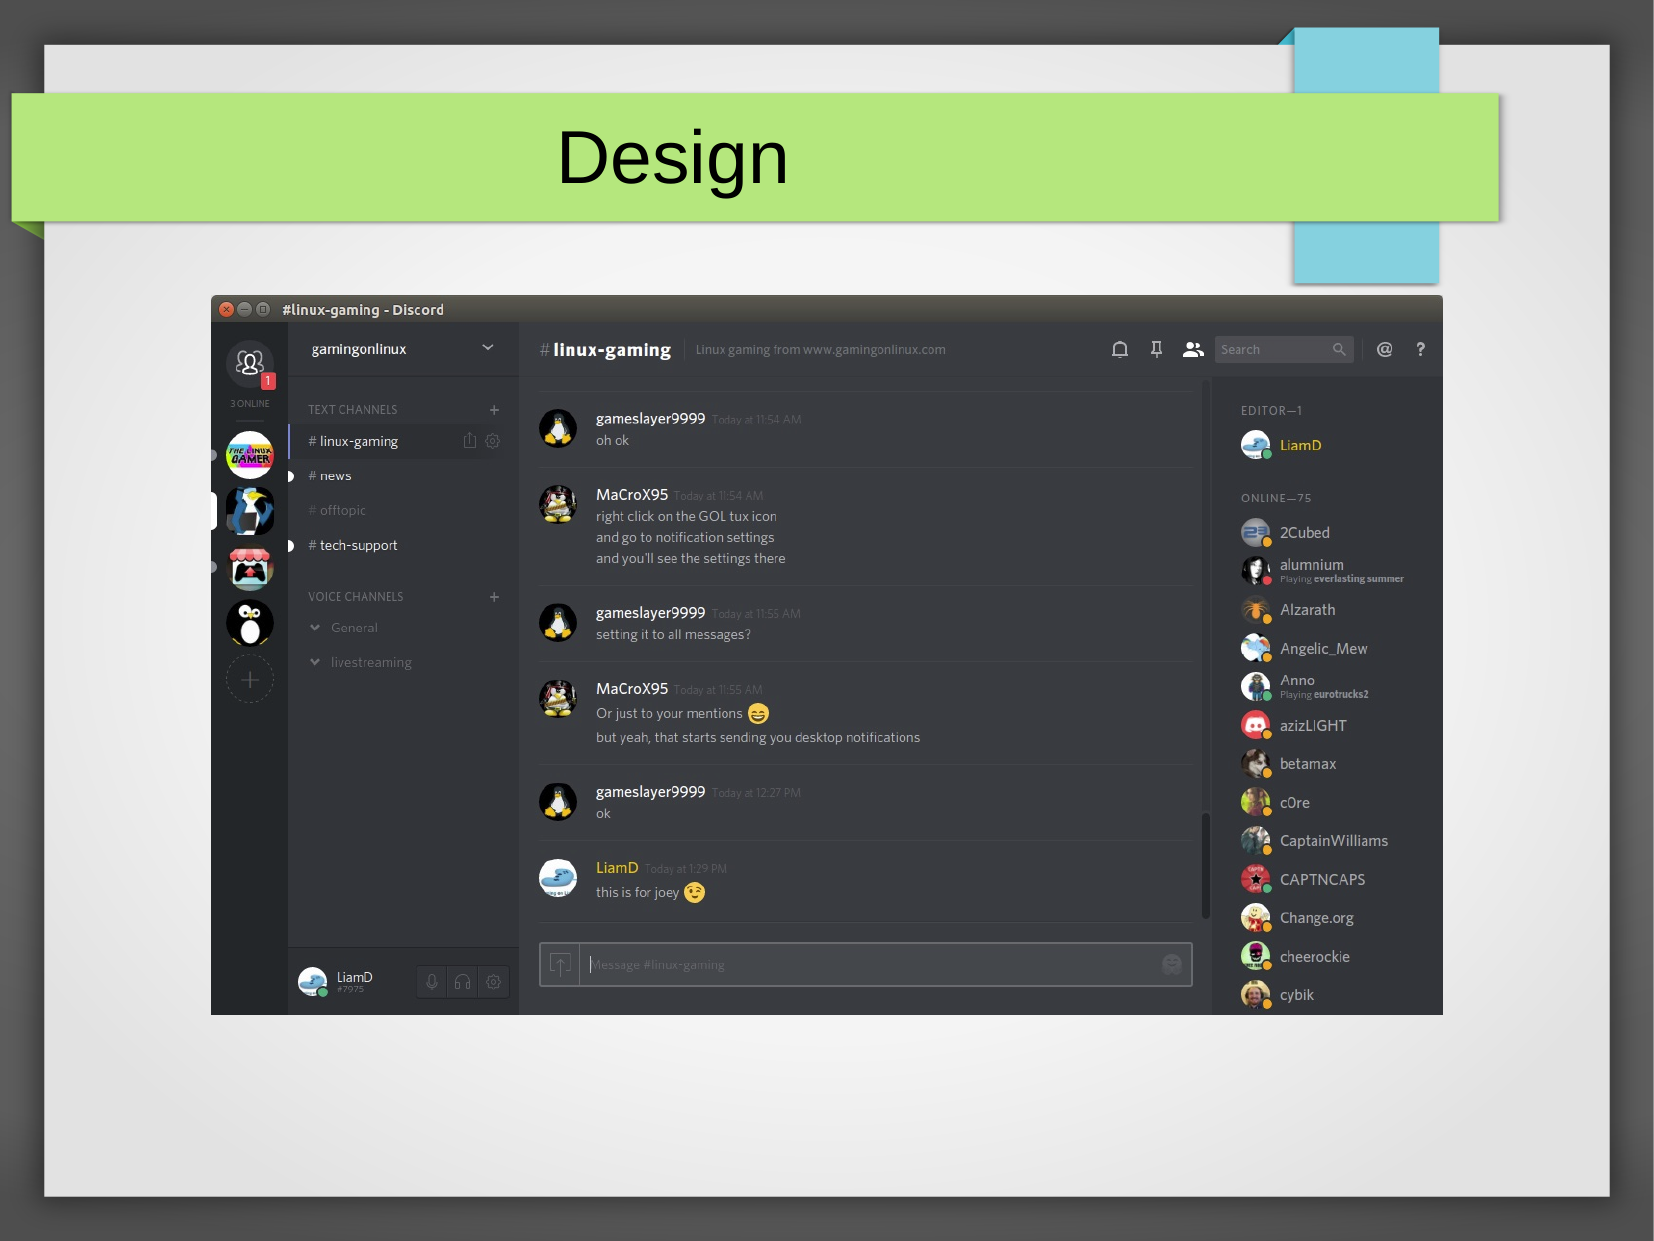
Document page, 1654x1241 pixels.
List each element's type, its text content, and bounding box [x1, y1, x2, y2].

picture [0, 0, 1654, 1241]
title Design [82, 94, 1264, 213]
